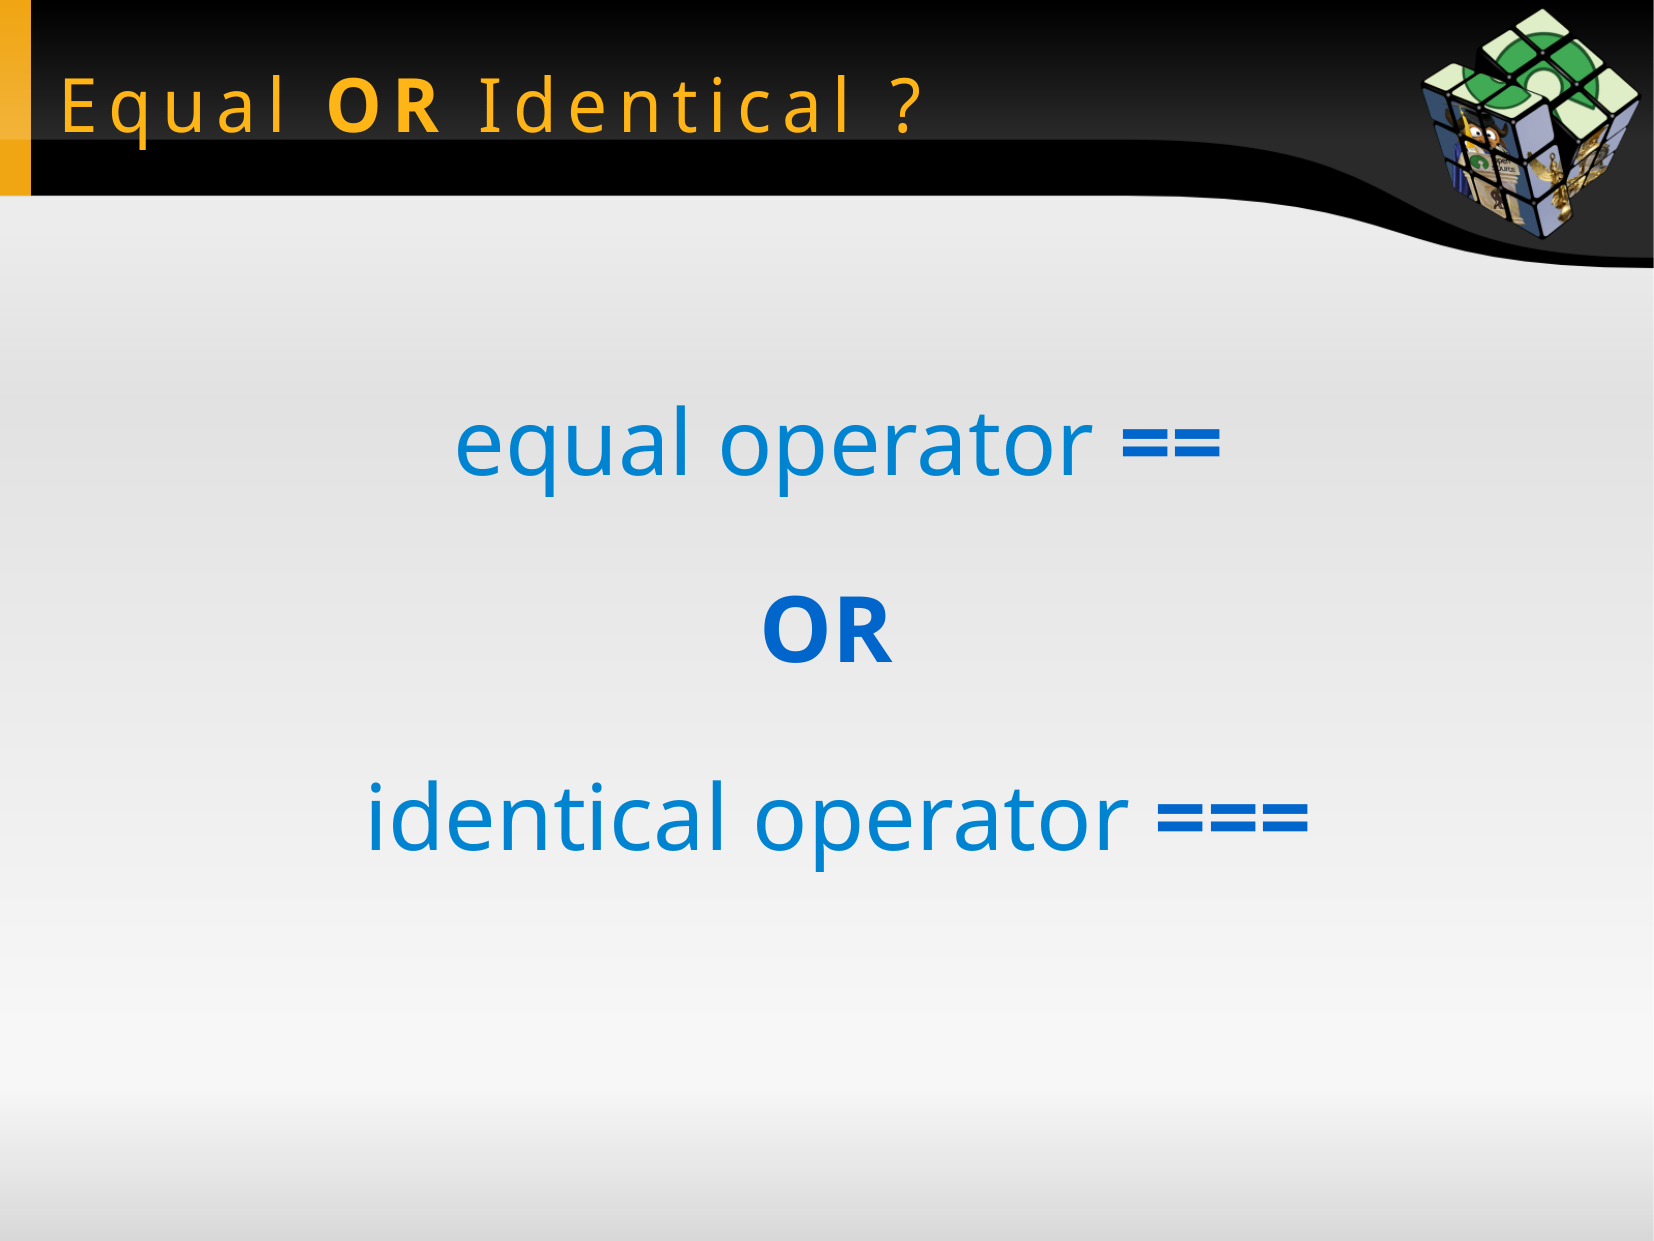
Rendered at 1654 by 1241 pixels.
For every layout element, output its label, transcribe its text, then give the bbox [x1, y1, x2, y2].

text_box identical operator === [349, 744, 1304, 863]
title Equal OR Identical ? [59, 29, 1270, 178]
text_box OR [745, 557, 909, 676]
picture [0, 0, 1654, 1241]
text_box equal operator == [438, 369, 1215, 488]
